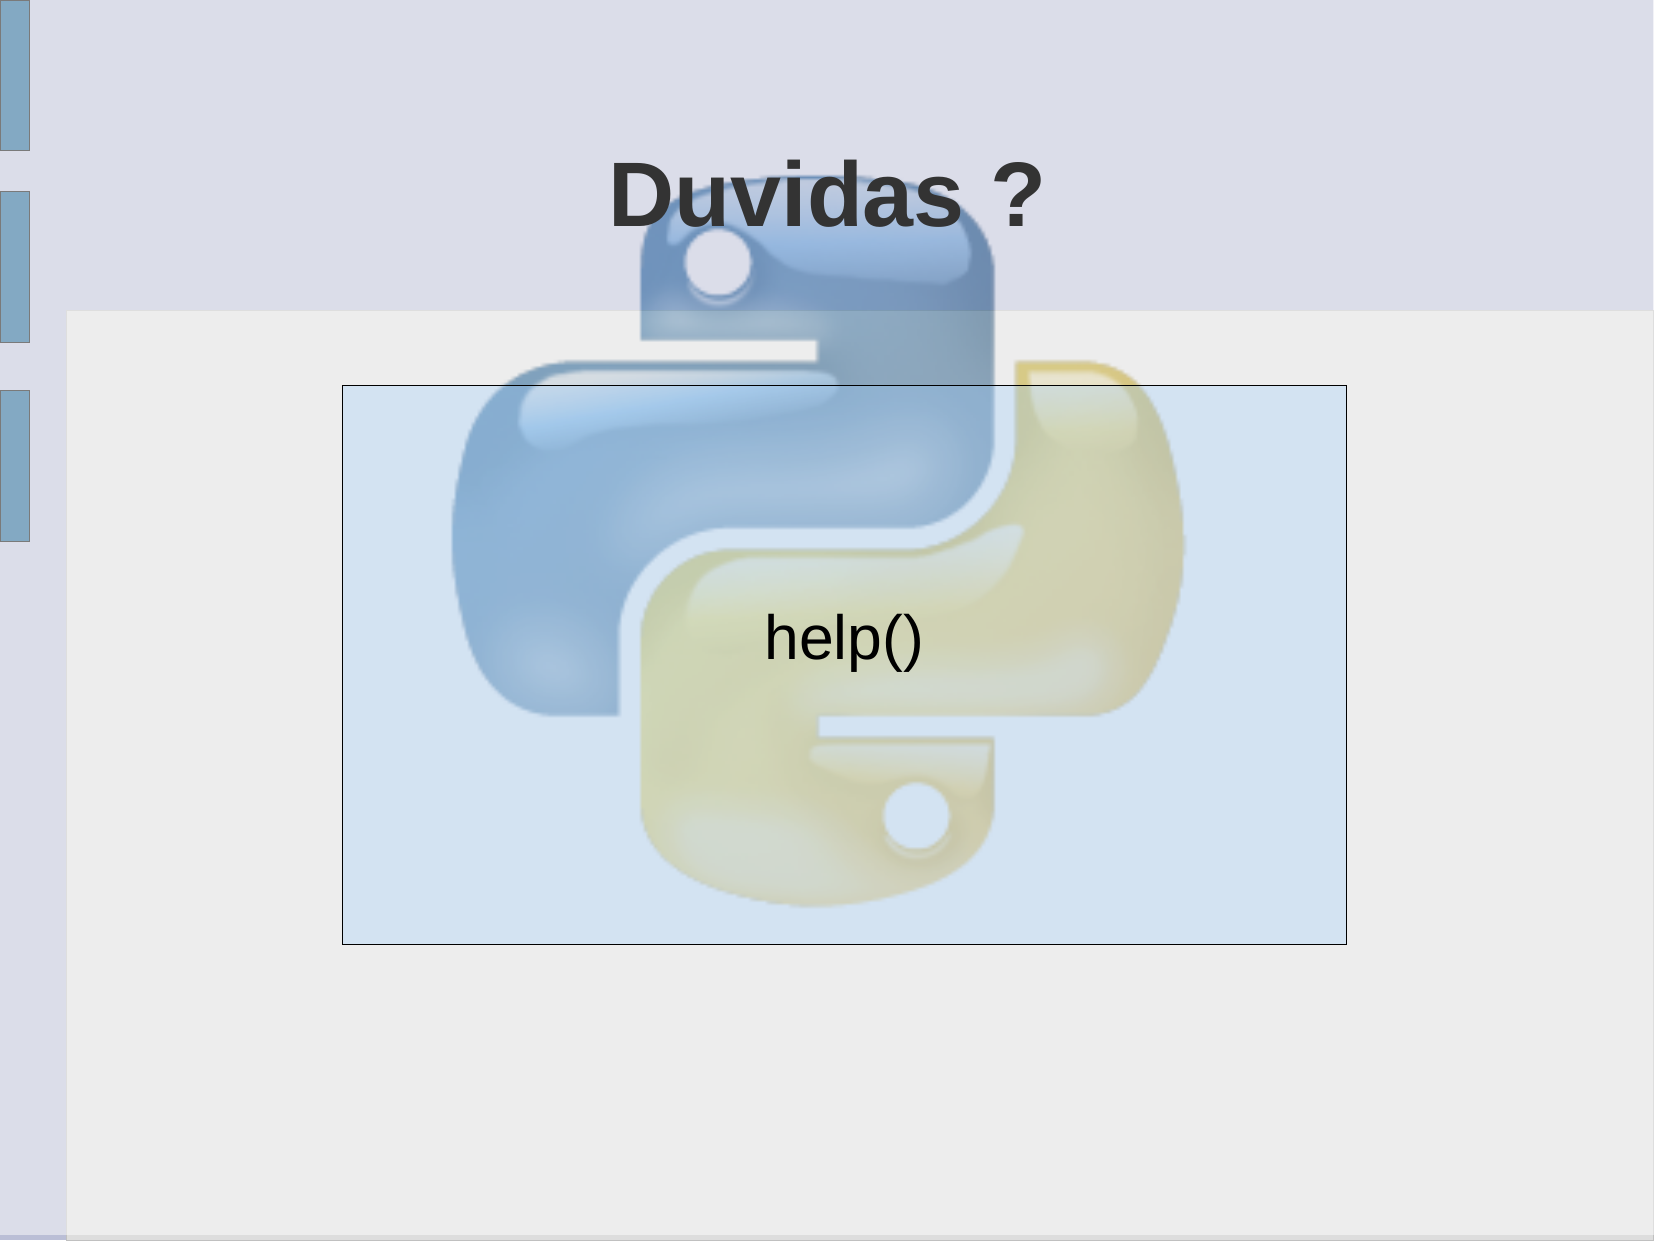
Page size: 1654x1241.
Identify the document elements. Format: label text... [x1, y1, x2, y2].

text_box help() [342, 385, 1347, 945]
title Duvidas ? [121, 91, 1534, 299]
picture [0, 0, 1654, 1235]
